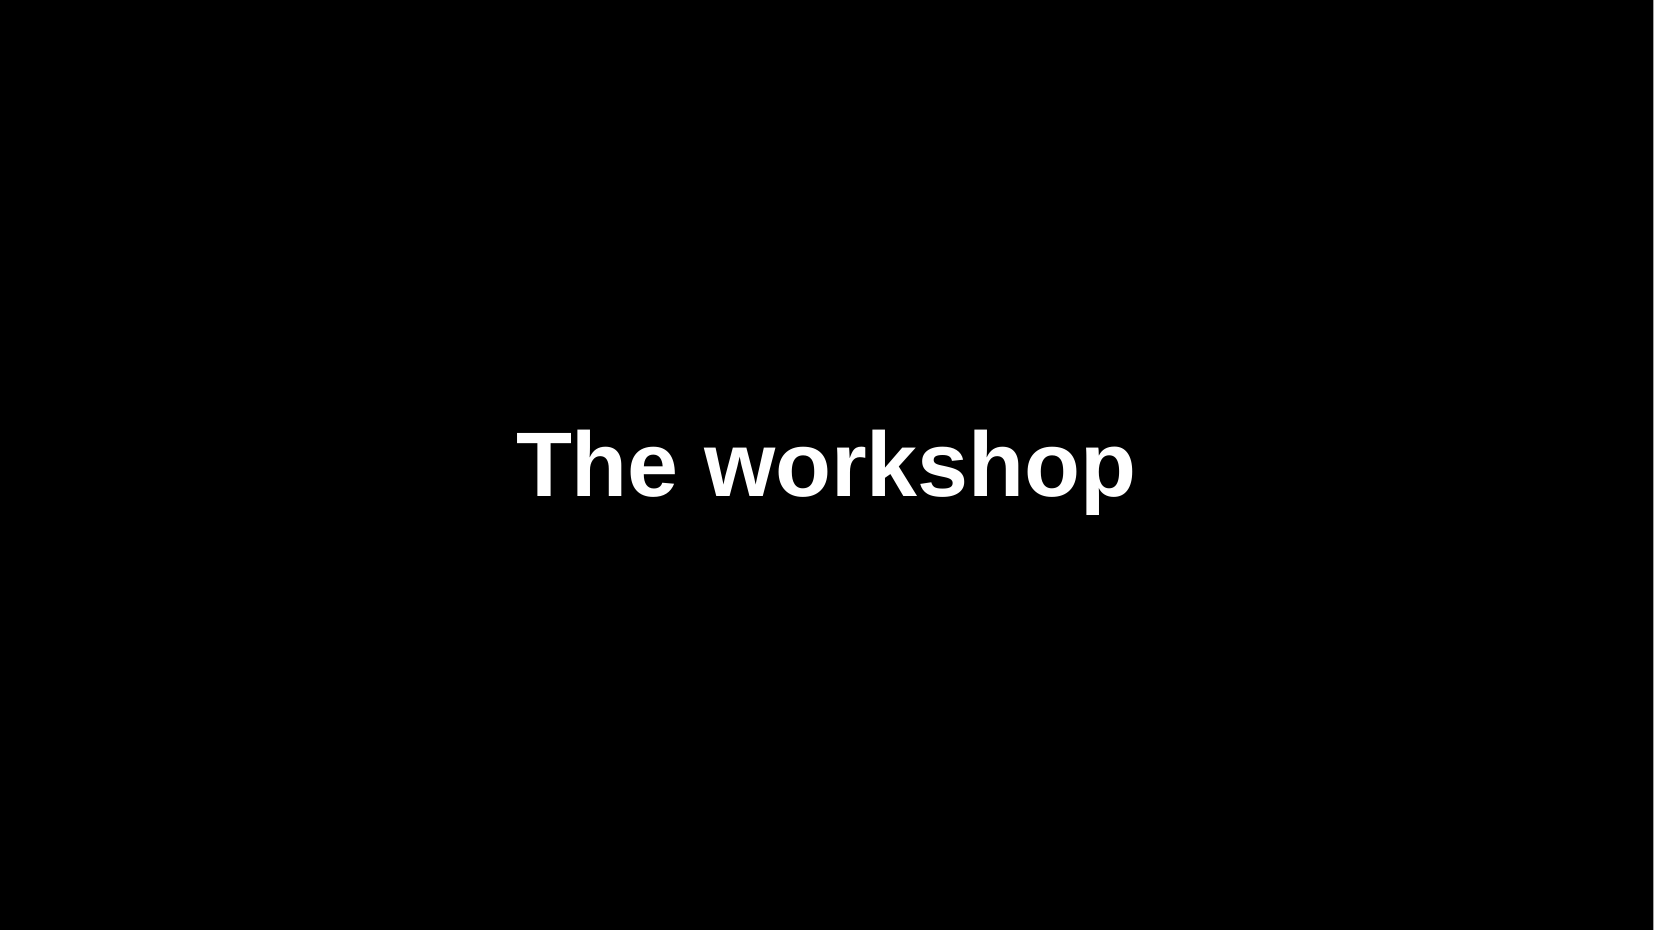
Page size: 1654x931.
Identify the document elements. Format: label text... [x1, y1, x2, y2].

subtitle The workshop [82, 105, 1571, 826]
